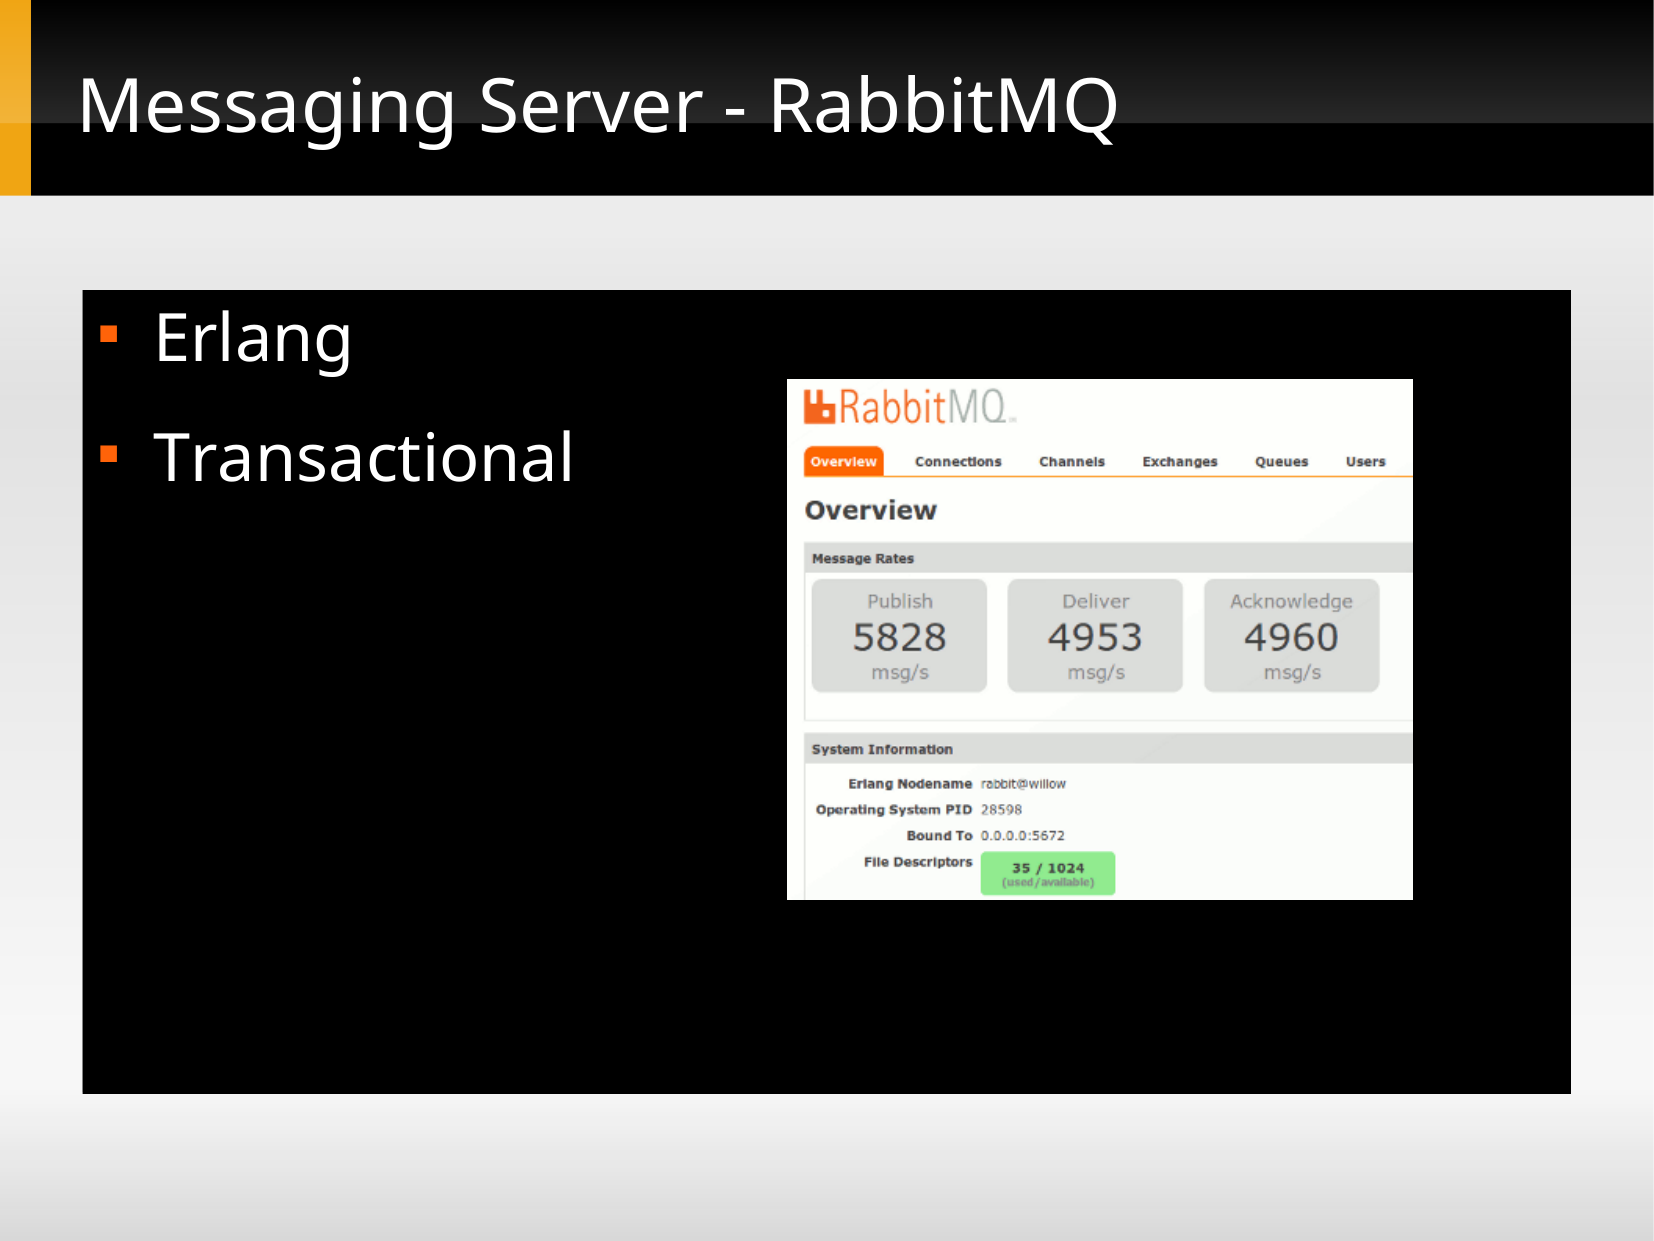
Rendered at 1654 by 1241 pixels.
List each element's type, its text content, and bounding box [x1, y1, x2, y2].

picture [0, 0, 1654, 1241]
title Messaging Server - RabbitMQ [76, 7, 1565, 200]
list Erlang Transactional [82, 290, 1571, 1094]
